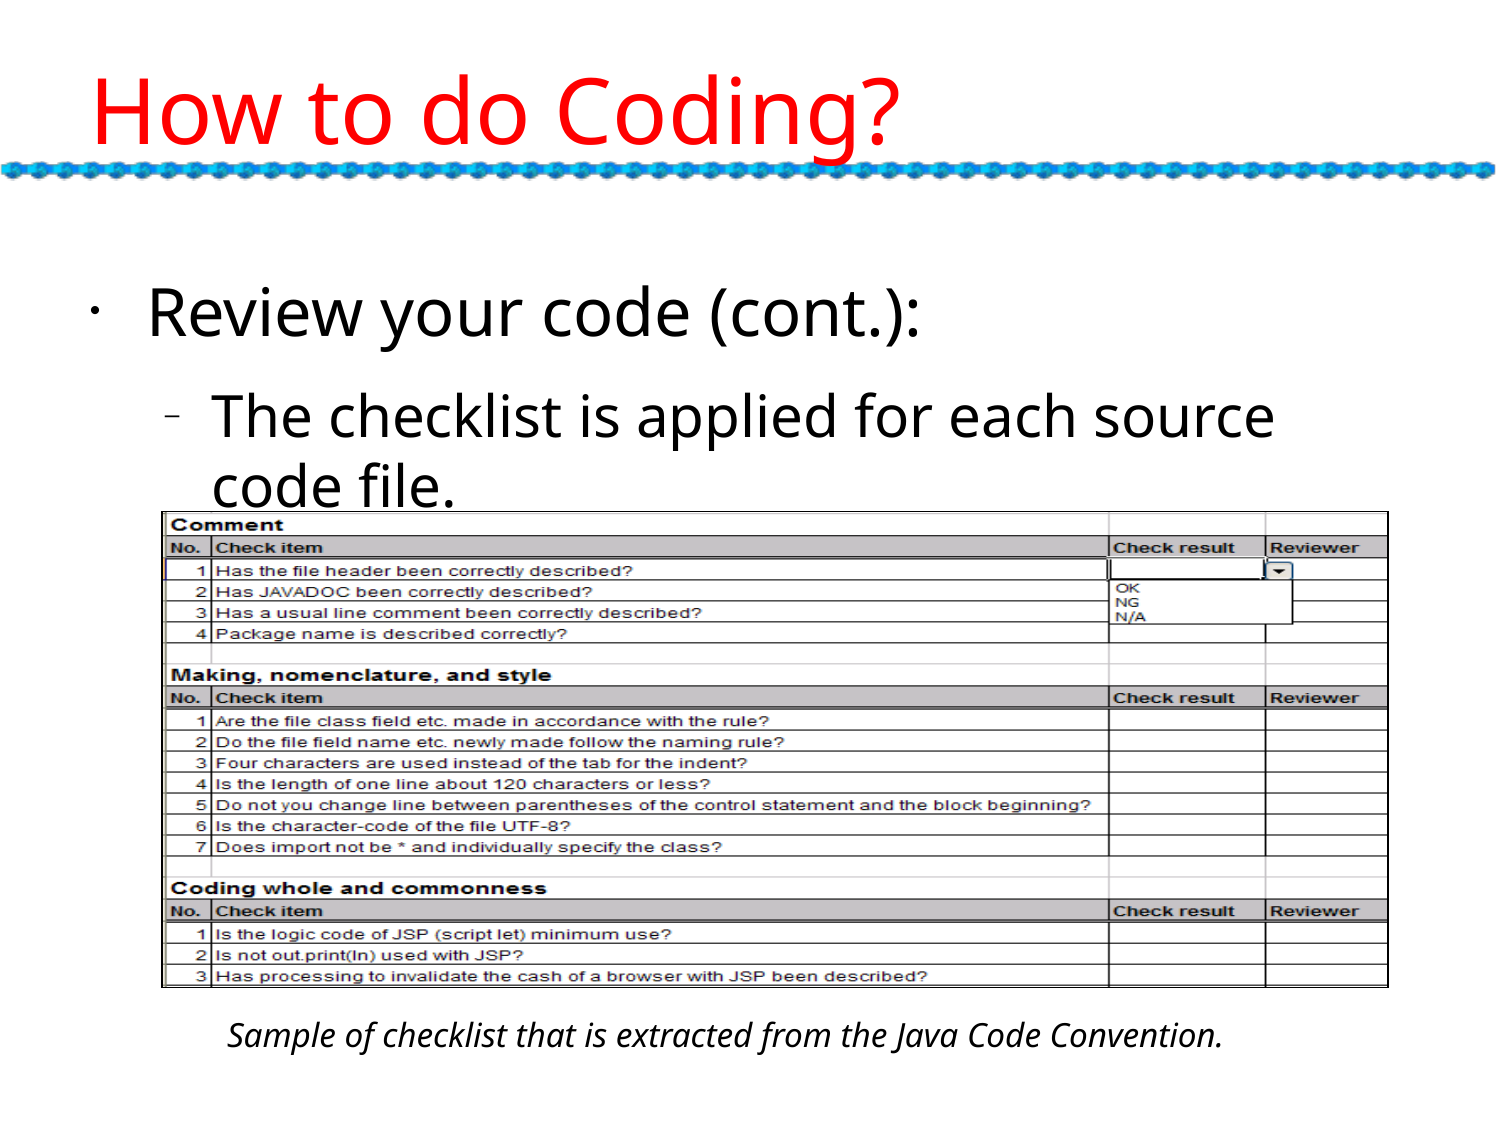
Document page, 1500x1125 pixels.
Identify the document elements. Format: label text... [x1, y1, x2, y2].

picture [0, 161, 75, 181]
picture [162, 512, 1388, 988]
list Review your code (cont.): The checklist is applied for each source code file. [75, 262, 1425, 1005]
text_box Sample of checklist that is extracted from the Java Code Convention. [212, 1006, 1400, 1062]
picture [1425, 161, 1499, 181]
title How to do Coding? [75, 45, 1425, 233]
